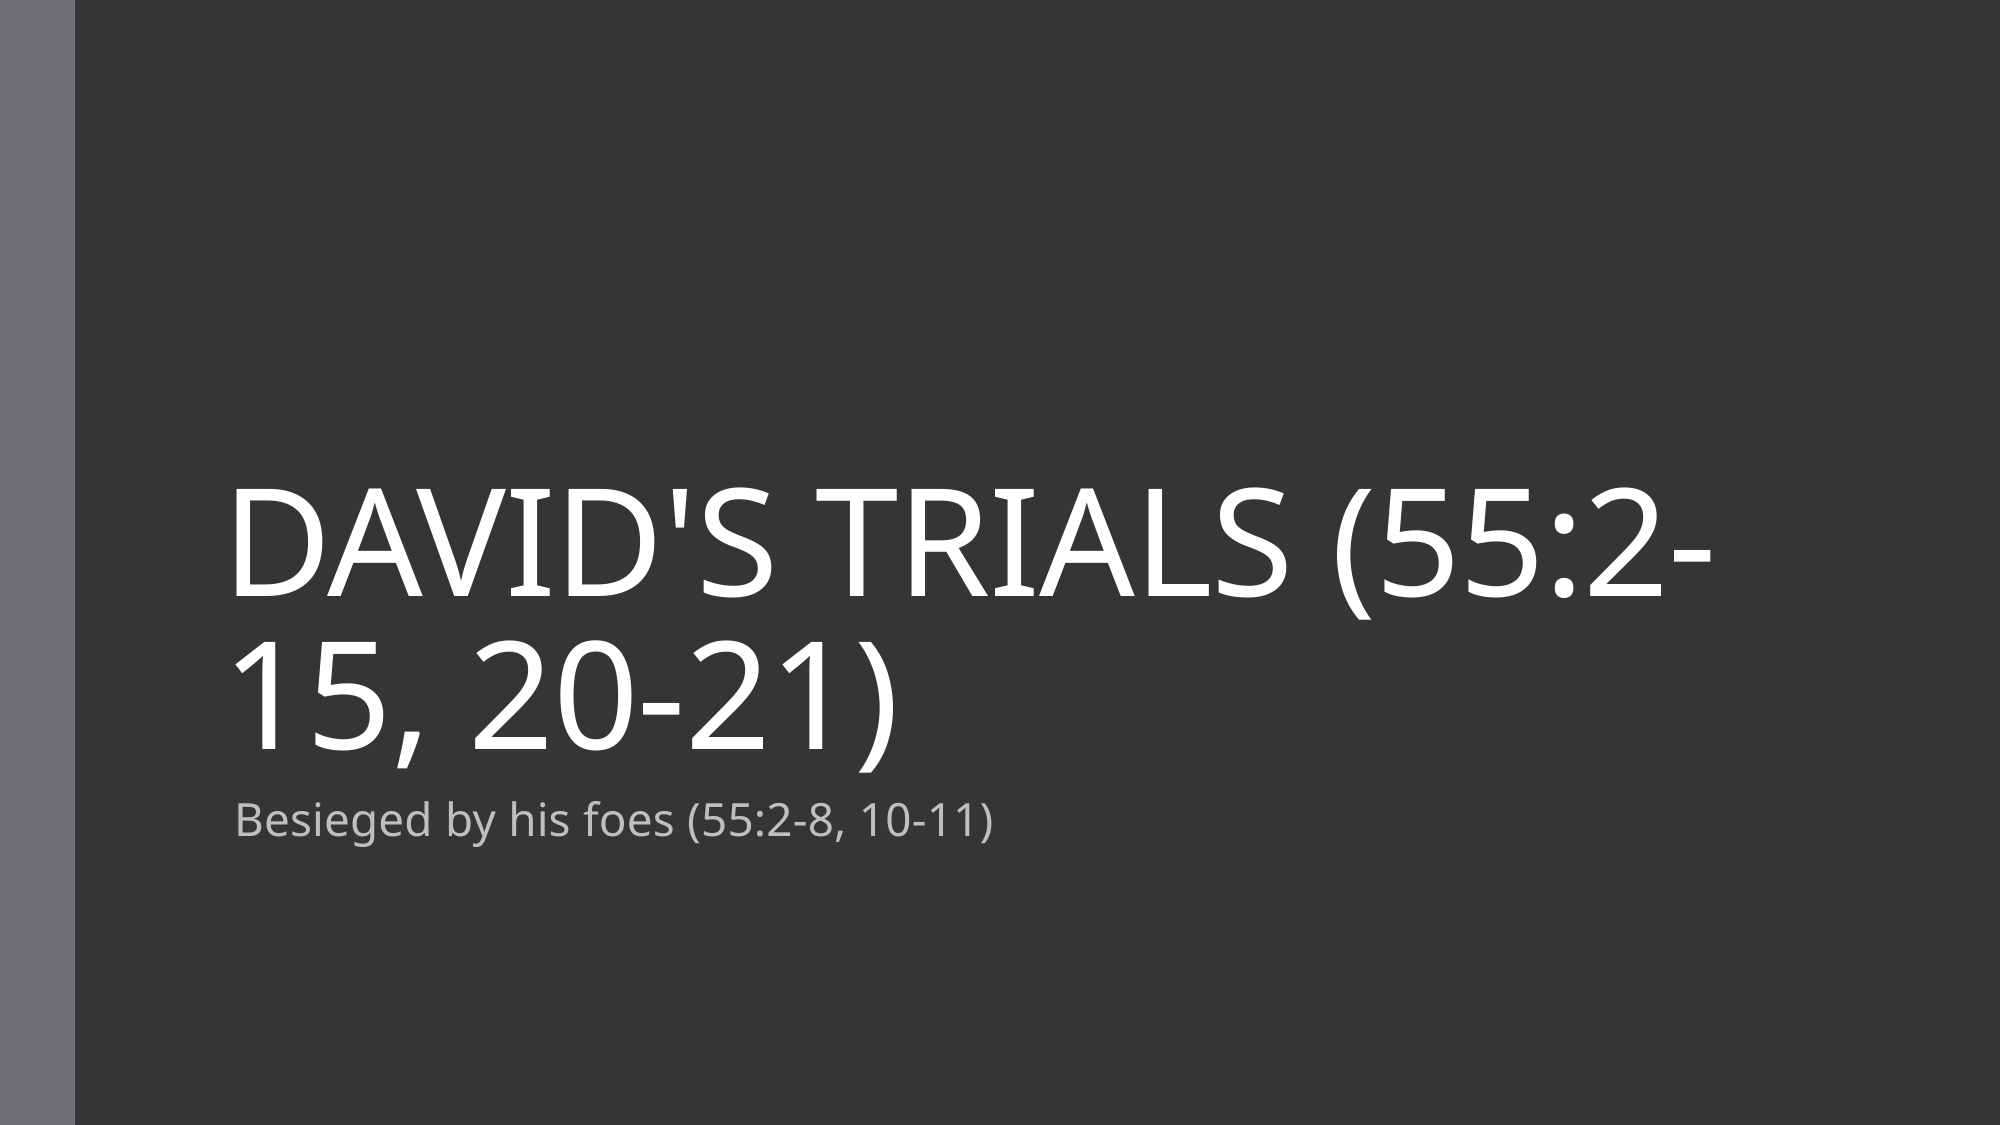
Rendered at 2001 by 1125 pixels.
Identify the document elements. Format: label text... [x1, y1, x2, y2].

title DAVID'S TRIALS (55:2-15, 20-21) [206, 124, 1752, 787]
subtitle Besieged by his foes (55:2-8, 10-11) [206, 787, 1752, 1066]
